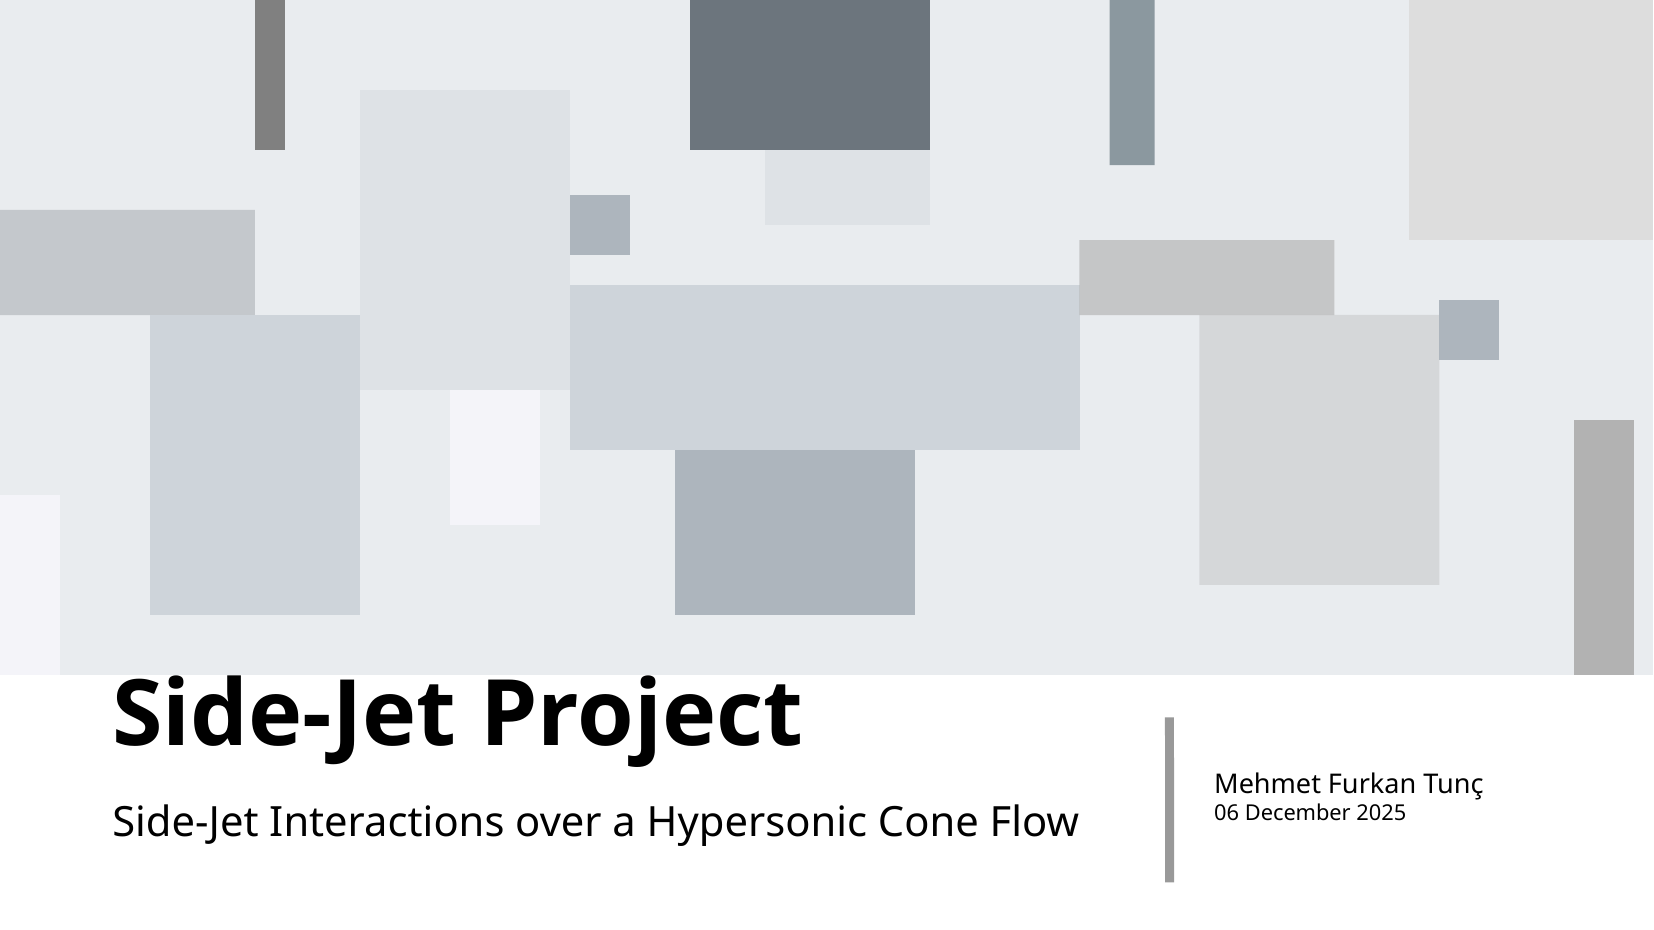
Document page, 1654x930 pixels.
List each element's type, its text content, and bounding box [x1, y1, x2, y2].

subtitle Side-Jet Interactions over a Hypersonic Cone Flow [112, 787, 1131, 859]
text_box Mehmet Furkan Tunç 06 December 2025 [1199, 759, 1590, 841]
title Side-Jet Project [112, 638, 1143, 794]
